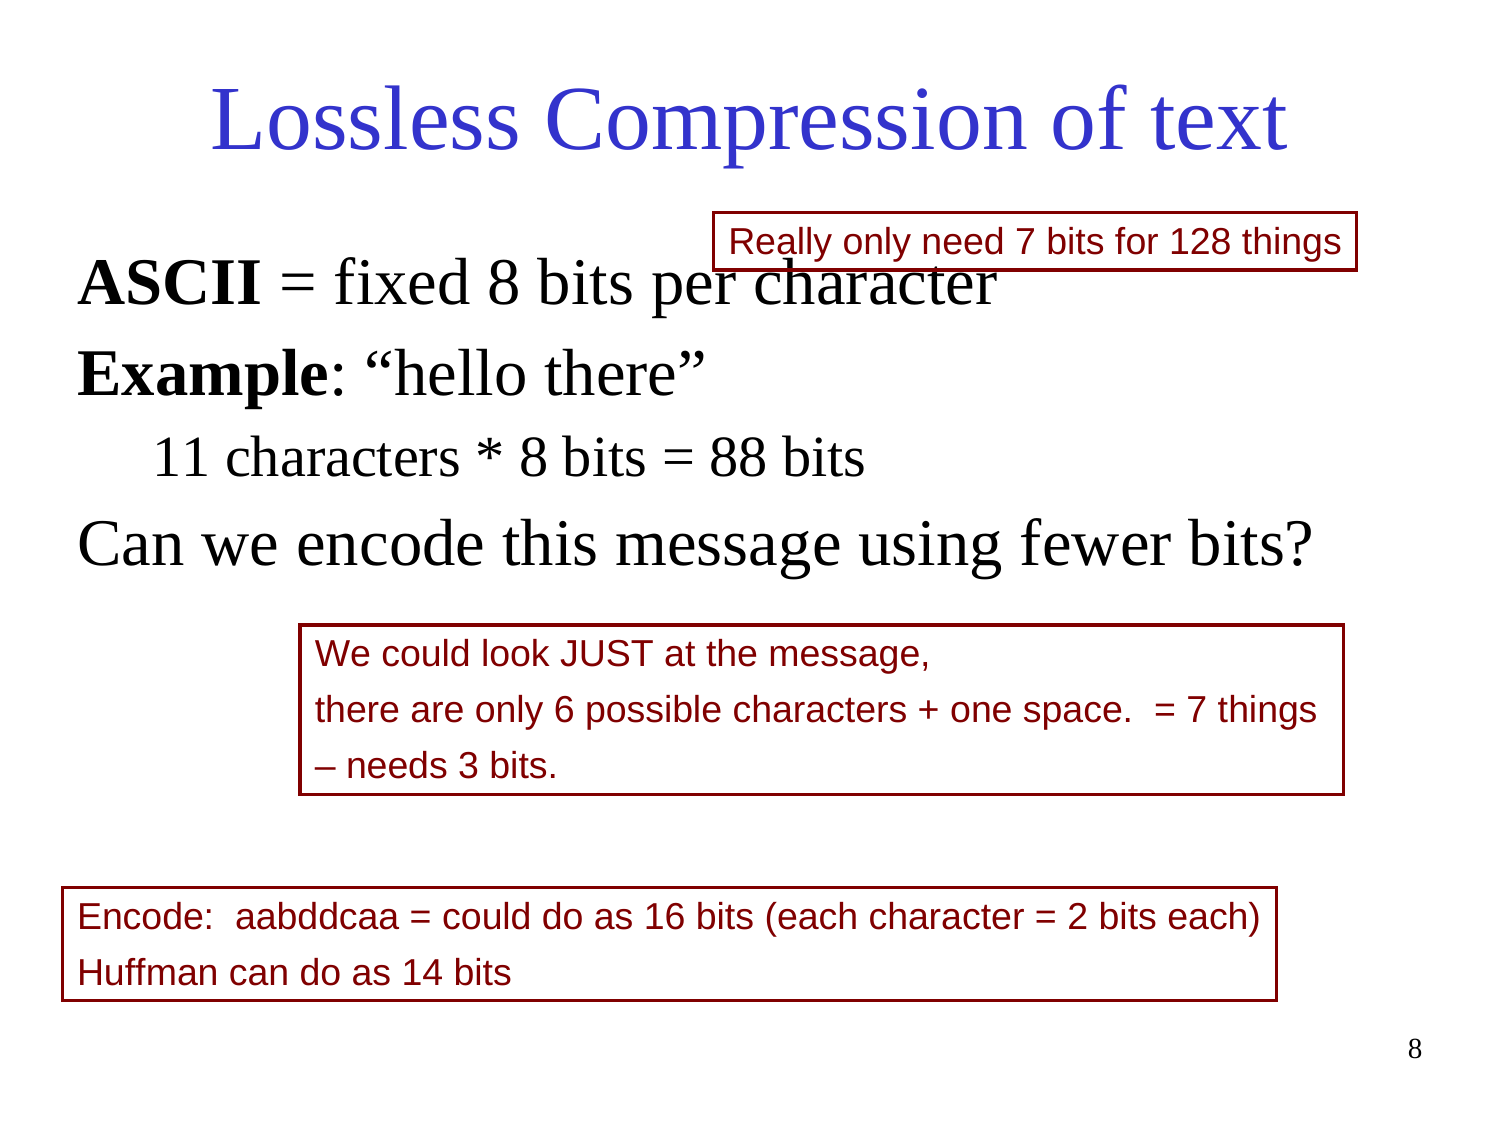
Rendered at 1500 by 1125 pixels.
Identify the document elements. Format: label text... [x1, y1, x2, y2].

title Lossless Compression of text [112, 37, 1388, 201]
text_box Really only need 7 bits for 128 things [713, 212, 1357, 270]
text_box Encode: aabddcaa = could do as 16 bits (each character = 2 bits each) Huffman can do as 14 bits [62, 887, 1277, 1001]
text_box We could look JUST at the message, there are only 6 possible characters + one space. = 7 things – needs 3 bits. [300, 624, 1344, 795]
list ASCII = fixed 8 bits per character Example: “hello there” 11 characters * 8 bits = 88 bits Can we encode this message using fewer bits? [62, 237, 1426, 1051]
